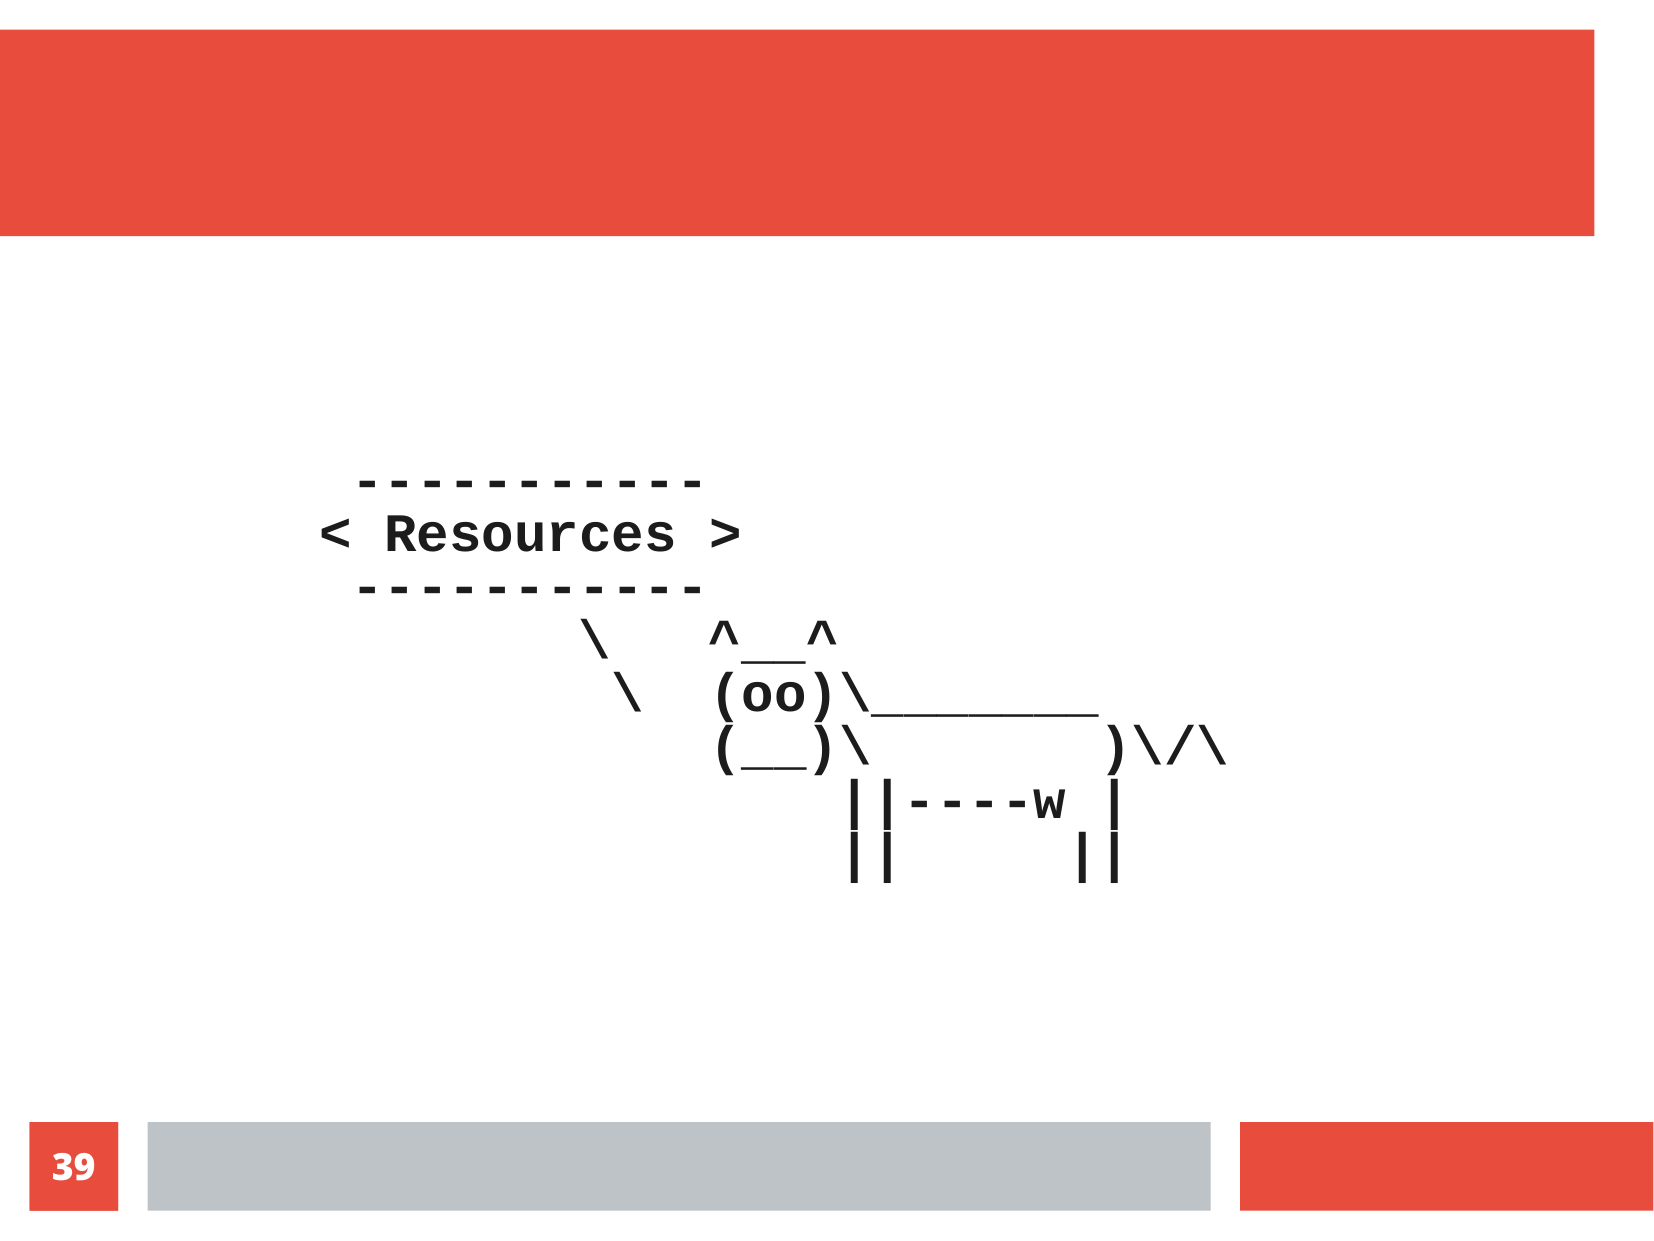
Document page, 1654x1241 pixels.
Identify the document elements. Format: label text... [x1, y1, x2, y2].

list ----------- < Resources > ----------- \ ^__^ \ (oo)\_______ (__)\ )\/\ ||----w | || || [59, 324, 1565, 1093]
